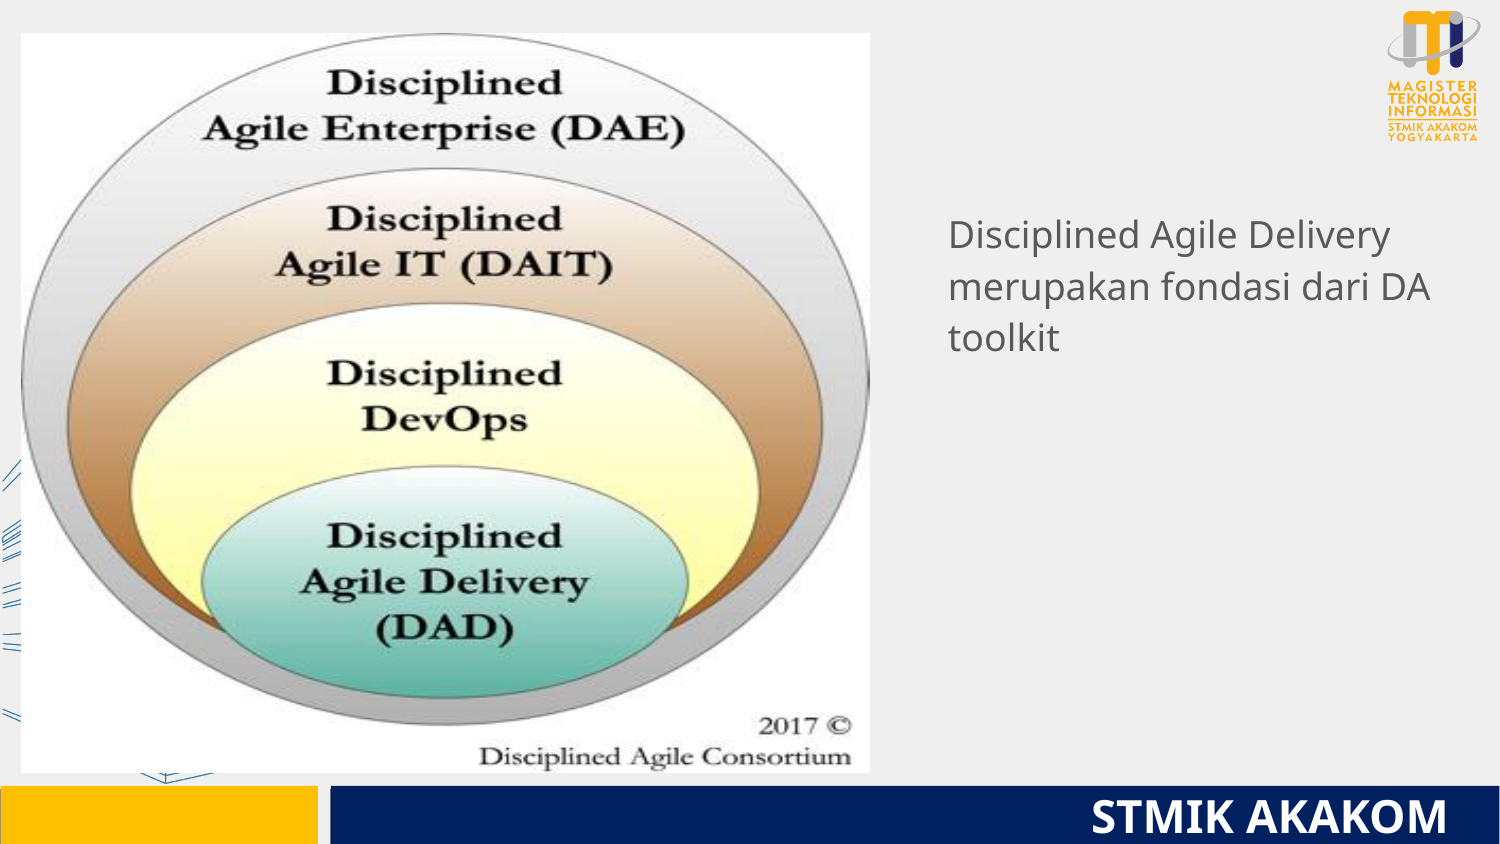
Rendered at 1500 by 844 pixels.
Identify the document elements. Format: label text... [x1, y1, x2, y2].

list Disciplined Agile Delivery merupakan fondasi dari DA toolkit [932, 189, 1449, 750]
picture [1338, 5, 1500, 150]
picture [0, 33, 870, 786]
